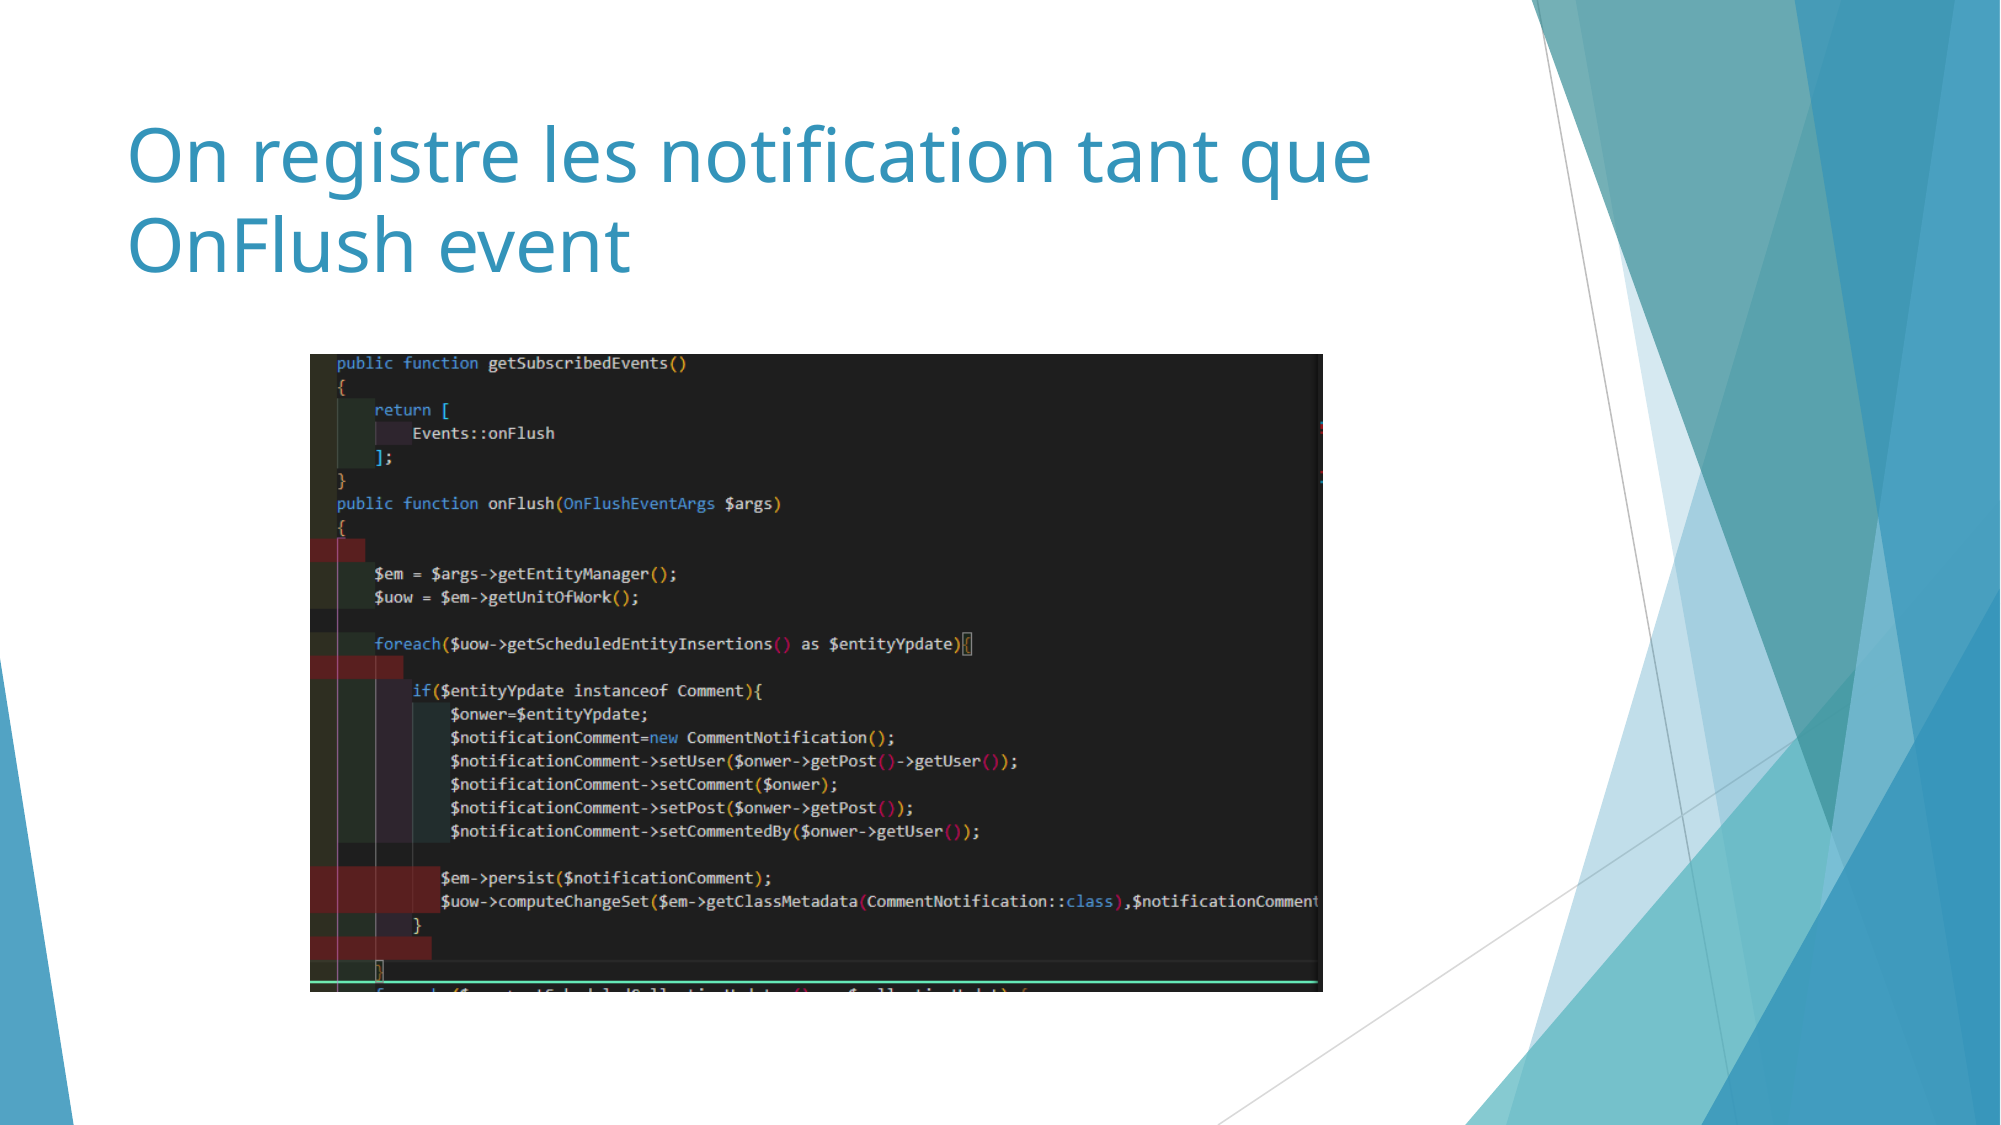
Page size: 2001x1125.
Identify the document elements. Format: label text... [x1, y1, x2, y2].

picture [310, 354, 1323, 992]
title On registre les notification tant que OnFlush event [111, 99, 1522, 317]
